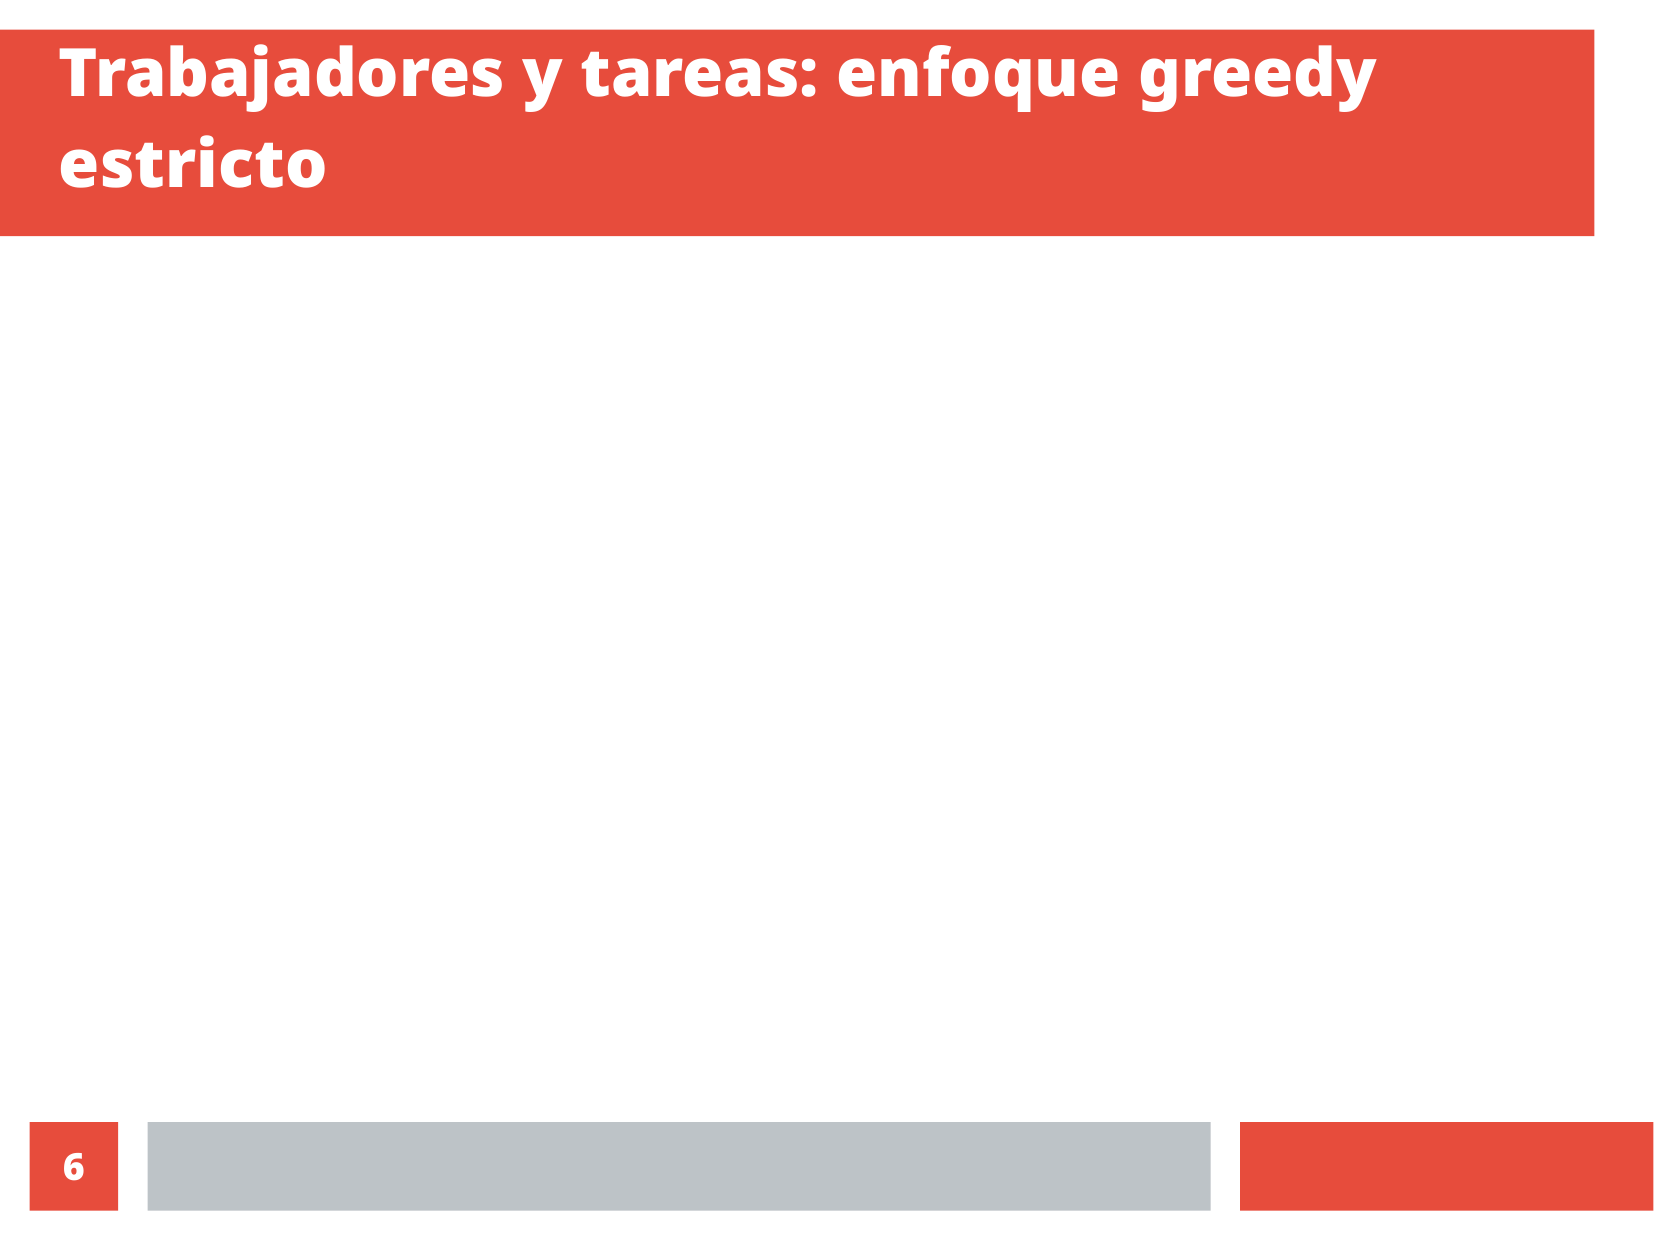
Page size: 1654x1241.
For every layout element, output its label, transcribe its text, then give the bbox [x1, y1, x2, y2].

title Trabajadores y tareas: enfoque greedy estricto [59, 59, 1595, 207]
